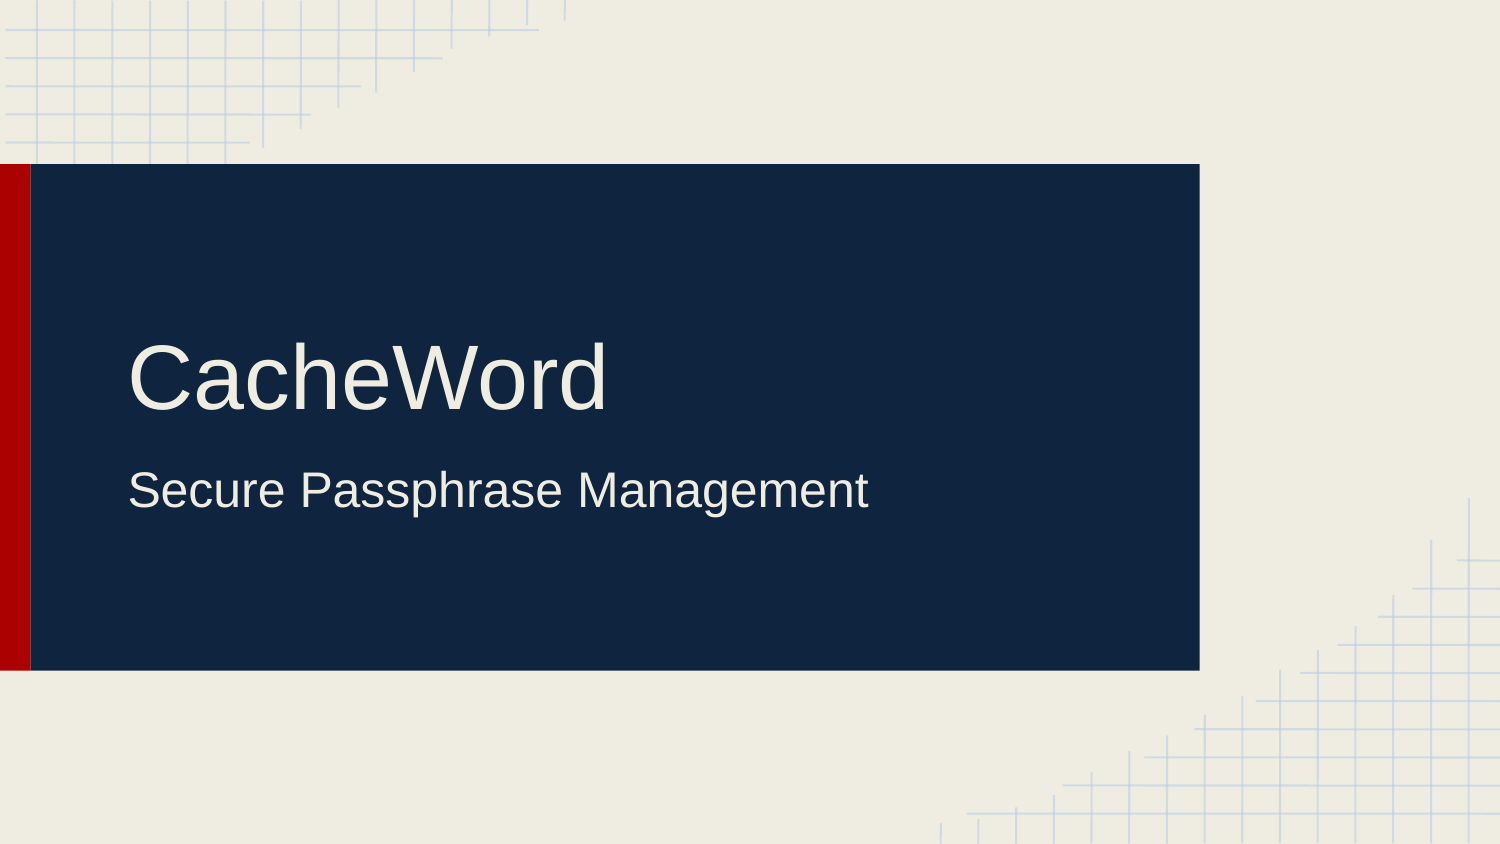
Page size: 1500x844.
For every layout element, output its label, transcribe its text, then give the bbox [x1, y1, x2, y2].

title CacheWord [112, 278, 1163, 442]
subtitle Secure Passphrase Management [112, 442, 1163, 554]
